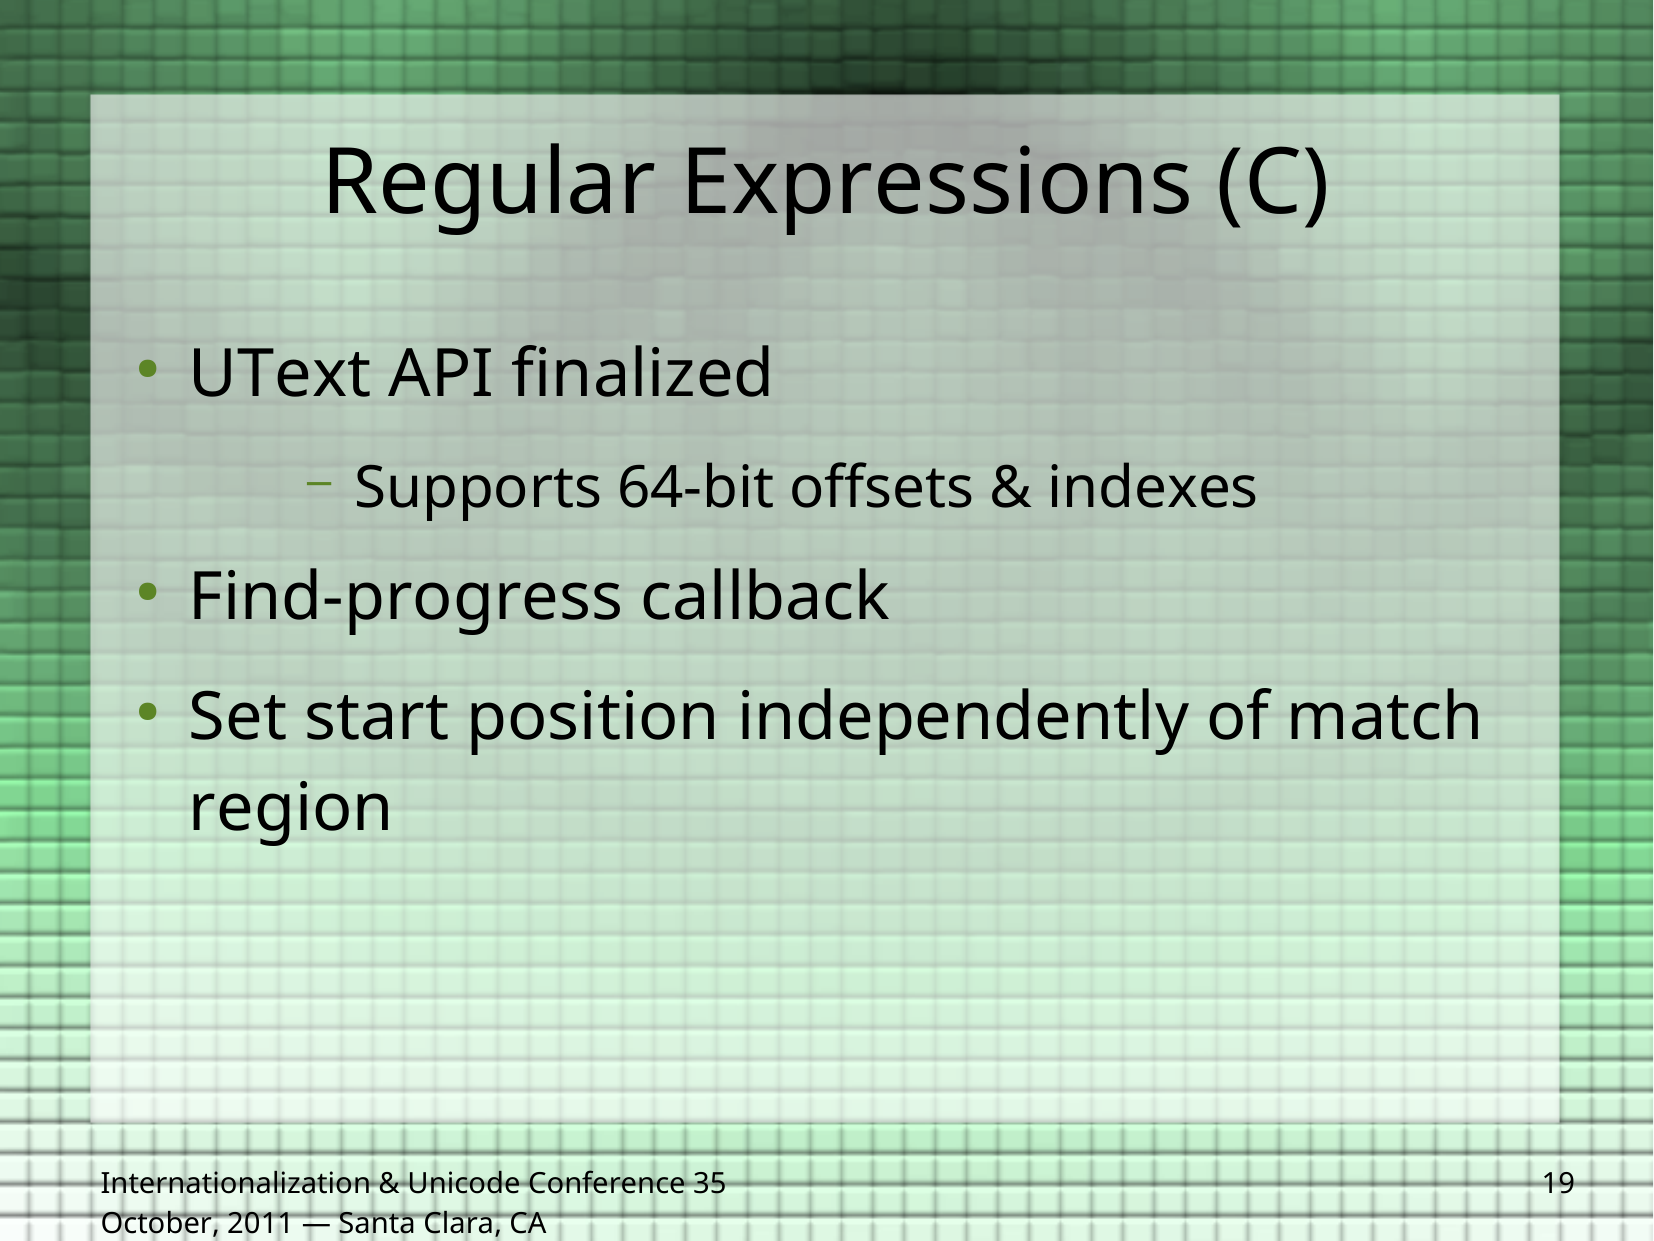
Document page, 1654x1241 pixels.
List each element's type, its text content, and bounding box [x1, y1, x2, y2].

title Regular Expressions (C) [88, 90, 1565, 266]
list UText API finalized Supports 64-bit offsets & indexes Find-progress callback Set start position independently of match region [118, 324, 1535, 1079]
picture [0, 0, 1654, 1241]
